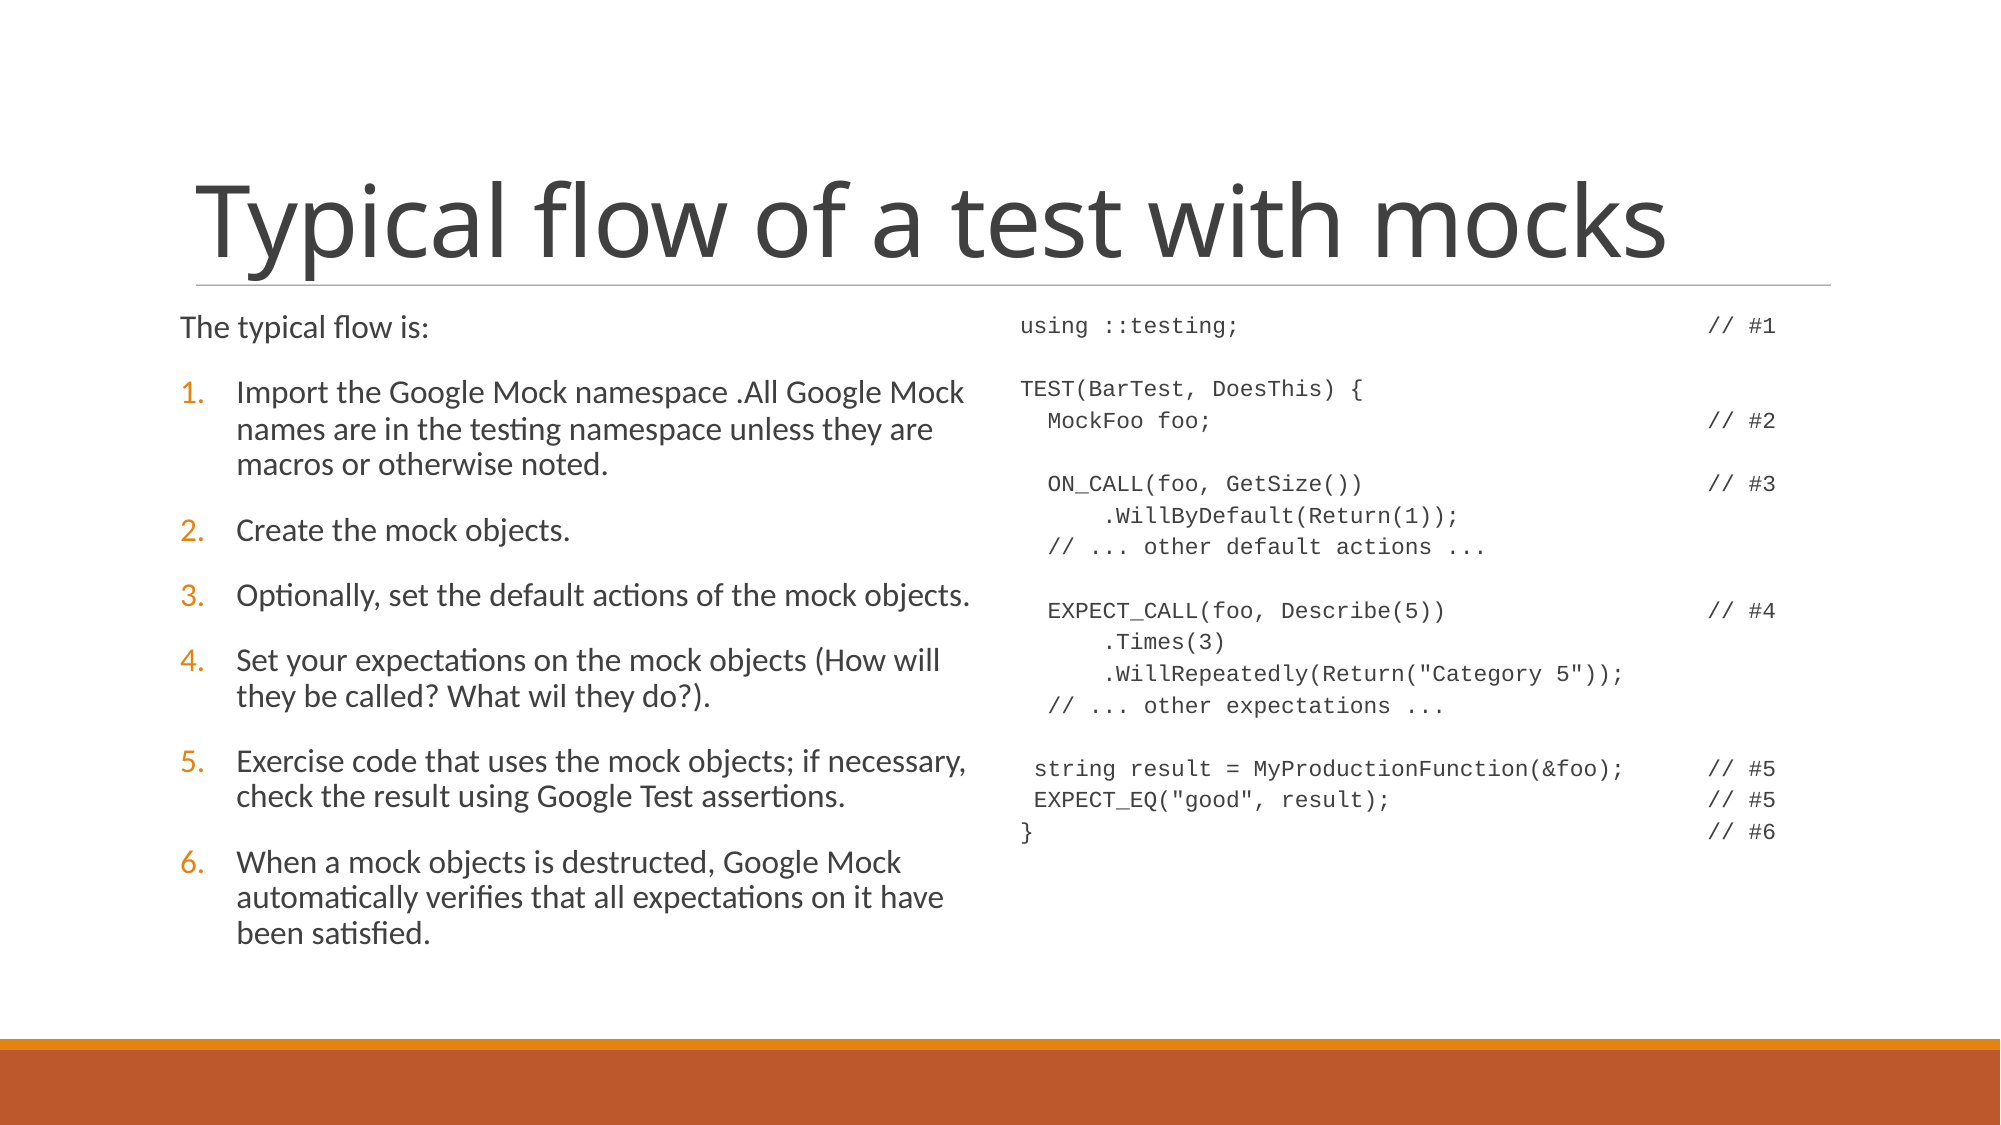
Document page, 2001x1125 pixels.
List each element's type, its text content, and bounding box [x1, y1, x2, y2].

list The typical flow is: Import the Google Mock namespace .All Google Mock names are in the testing namespace unless they are macros or otherwise noted. Create the mock objects. Optionally, set the default actions of the mock objects. Set your expectations on the mock objects (How will they be called? What wil they do?). Exercise code that uses the mock objects; if necessary, check the result using Google Test assertions. When a mock objects is destructed, Google Mock automatically verifies that all expectations on it have been satisfied. [180, 302, 990, 963]
title Typical flow of a test with mocks [180, 47, 1830, 285]
list using ::testing; // #1 TEST(BarTest, DoesThis) { MockFoo foo; // #2 ON_CALL(foo, GetSize()) // #3 .WillByDefault(Return(1)); // ... other default actions ... EXPECT_CALL(foo, Describe(5)) // #4 .Times(3) .WillRepeatedly(Return("Category 5")); // ... other expectations ... string result = MyProductionFunction(&foo); // #5 EXPECT_EQ("good", result); // #5 } // #6 [1020, 302, 1830, 963]
